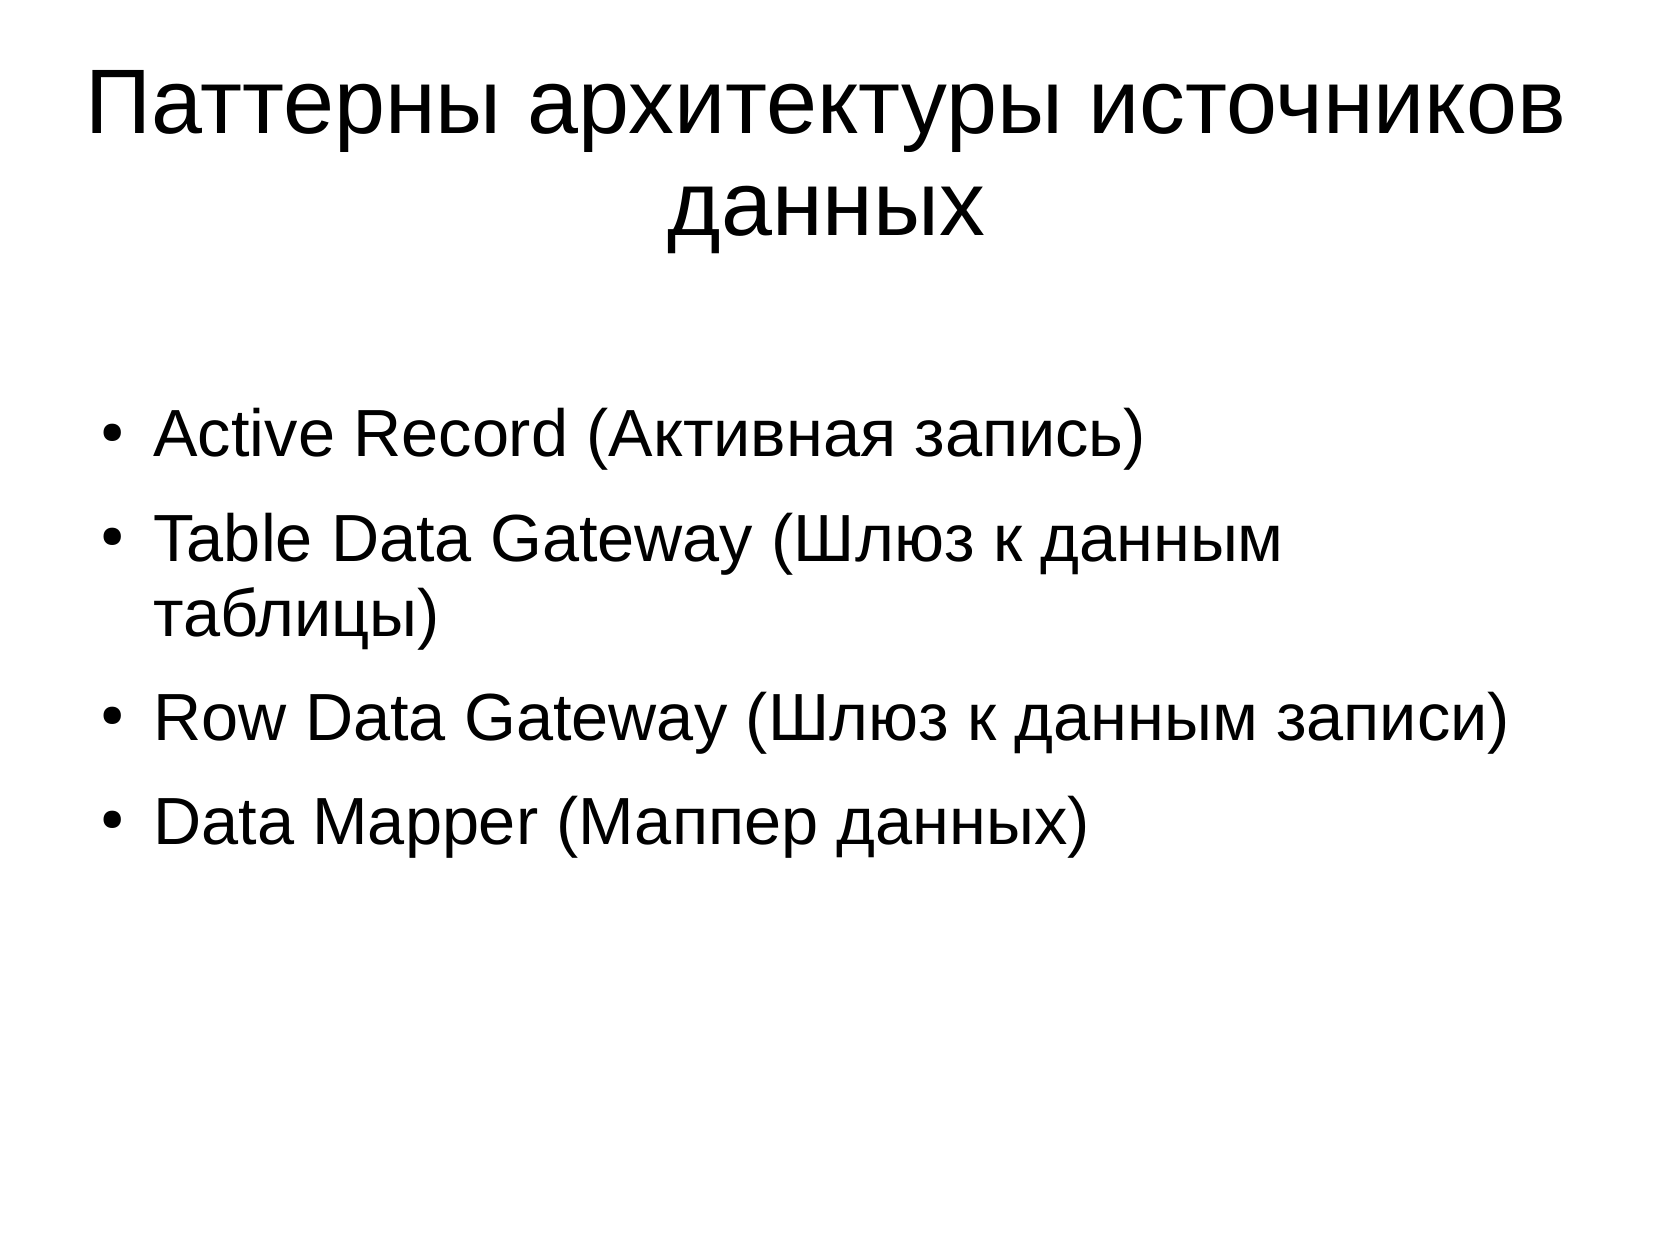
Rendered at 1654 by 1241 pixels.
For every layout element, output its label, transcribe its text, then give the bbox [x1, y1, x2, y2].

list Active Record (Активная запись) Table Data Gateway (Шлюз к данным таблицы) Row Data Gateway (Шлюз к данным записи) Data Mapper (Маппер данных) [82, 396, 1571, 1116]
title Паттерны архитектуры источников данных [82, 49, 1571, 257]
